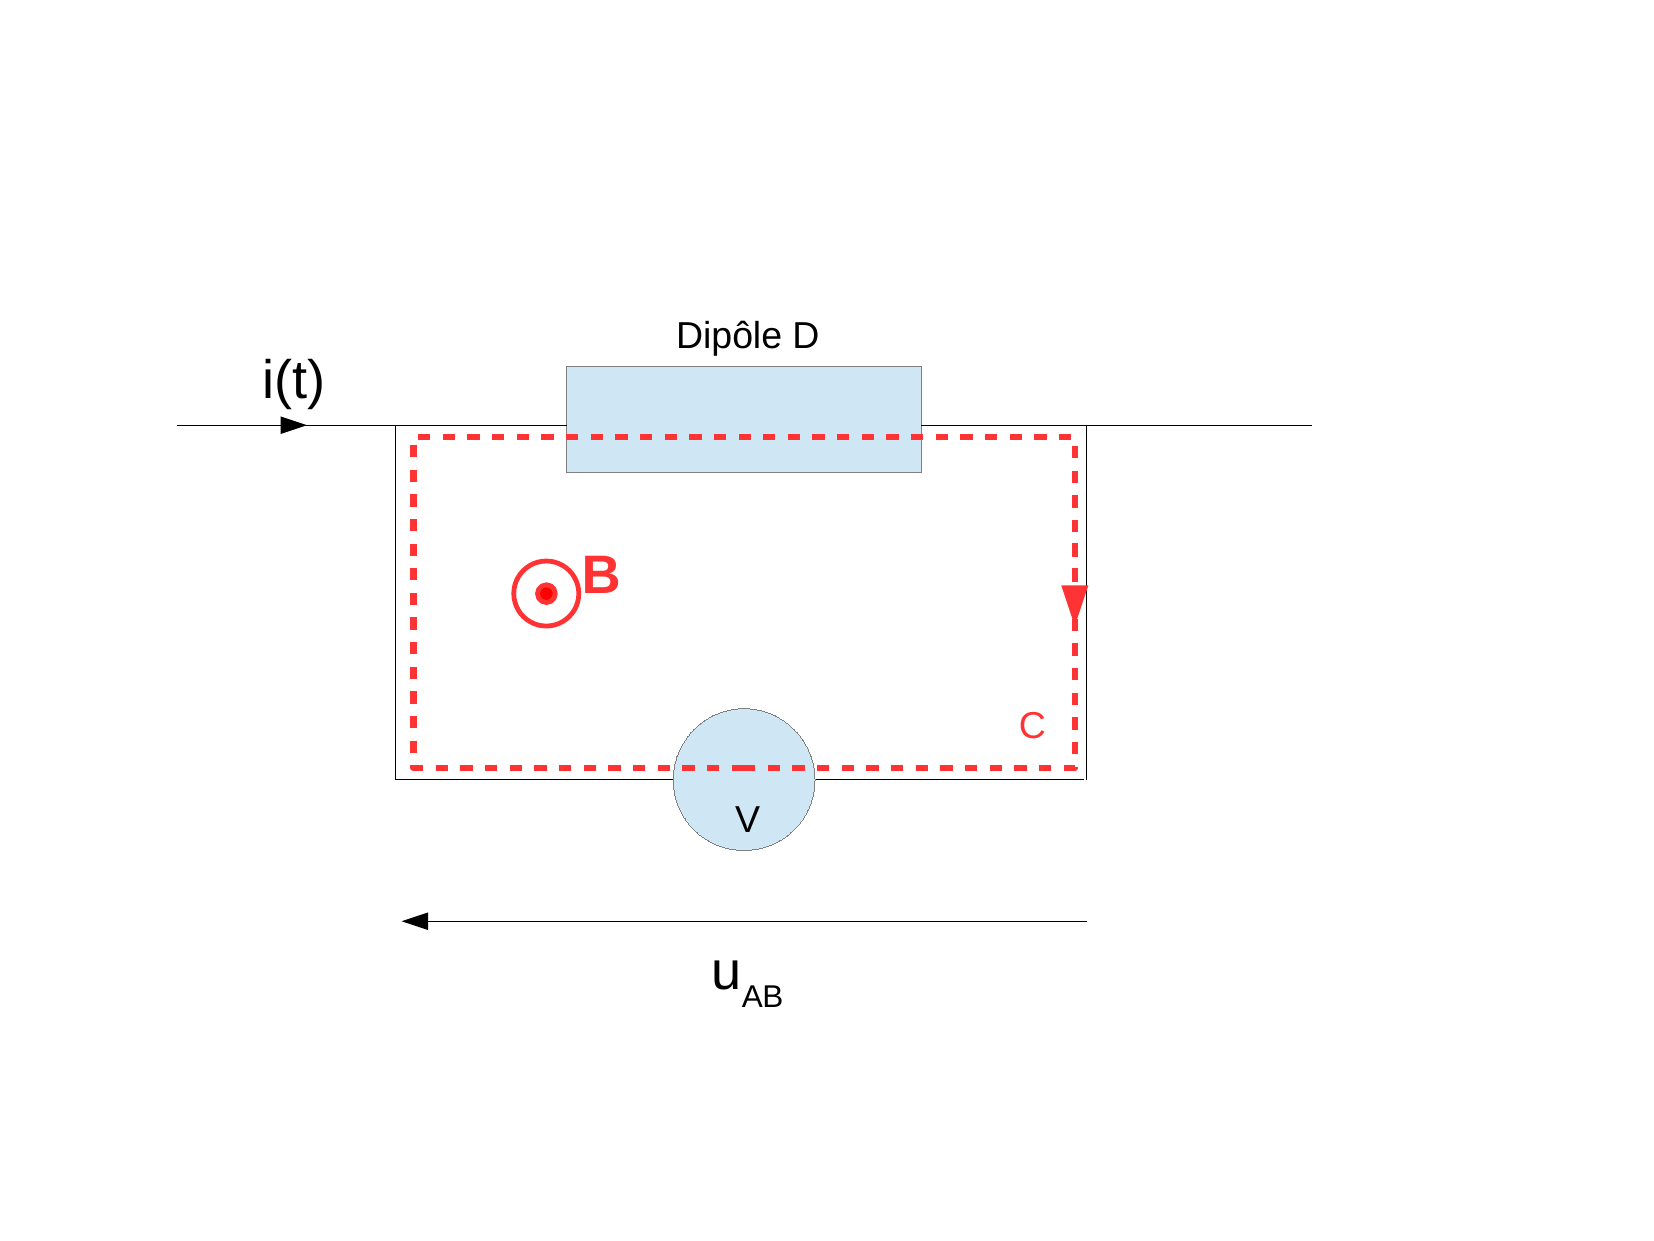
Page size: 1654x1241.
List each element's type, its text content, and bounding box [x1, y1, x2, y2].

text_box V [720, 791, 780, 851]
text_box C [1003, 696, 1063, 754]
text_box uAB [696, 933, 804, 1022]
text_box Dipôle D [661, 307, 863, 364]
text_box B [566, 537, 638, 615]
text_box [566, 366, 922, 473]
text_box i(t) [248, 342, 355, 418]
text_box [673, 708, 816, 847]
text_box [537, 584, 556, 603]
